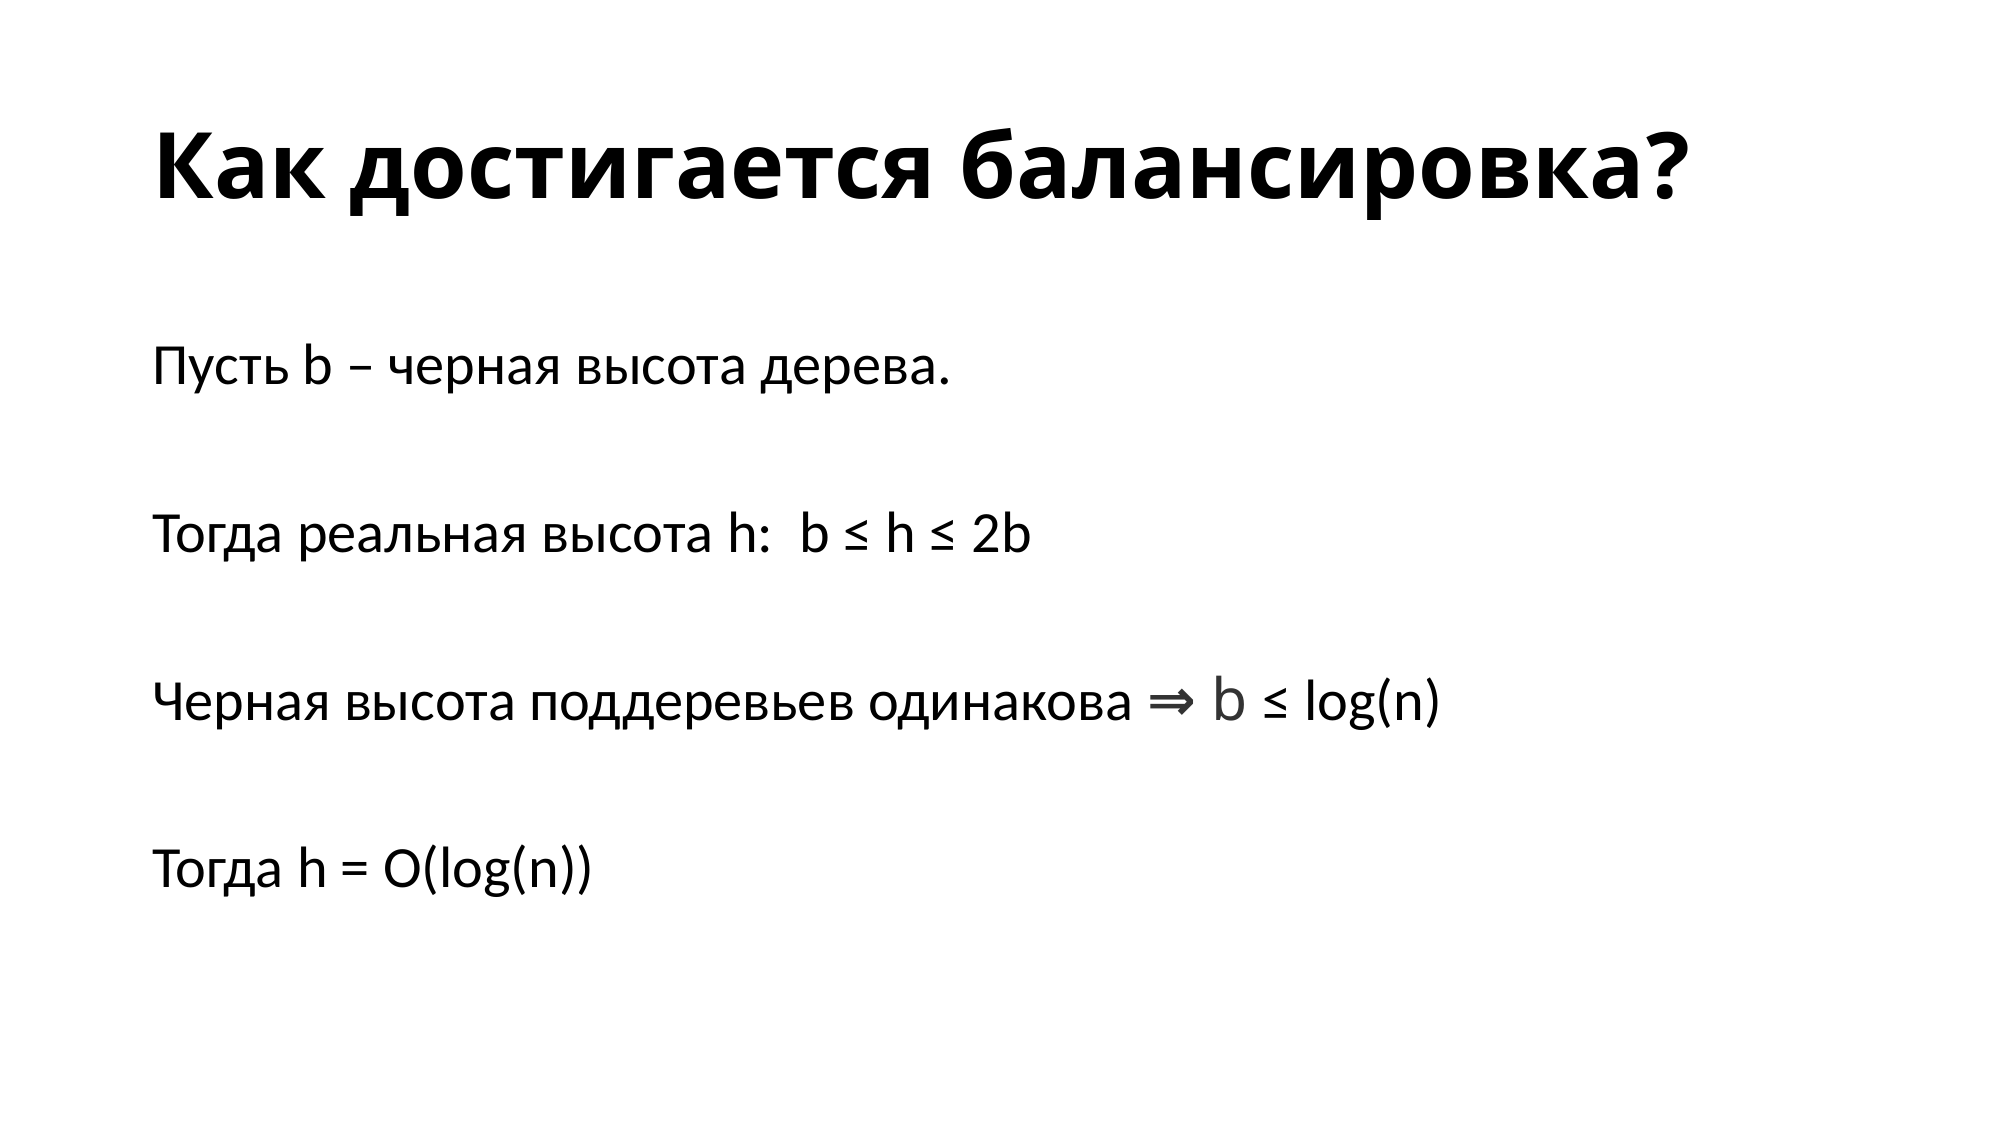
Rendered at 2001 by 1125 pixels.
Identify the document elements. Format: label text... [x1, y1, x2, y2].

list Пусть b – черная высота дерева. Тогда реальная высота h: b ≤ h ≤ 2b Черная высота поддеревьев одинакова ⇒ b ≤ log(n) Тогда h = O(log(n)) [137, 326, 1863, 1041]
title Как достигается балансировка? [137, 59, 1863, 278]
